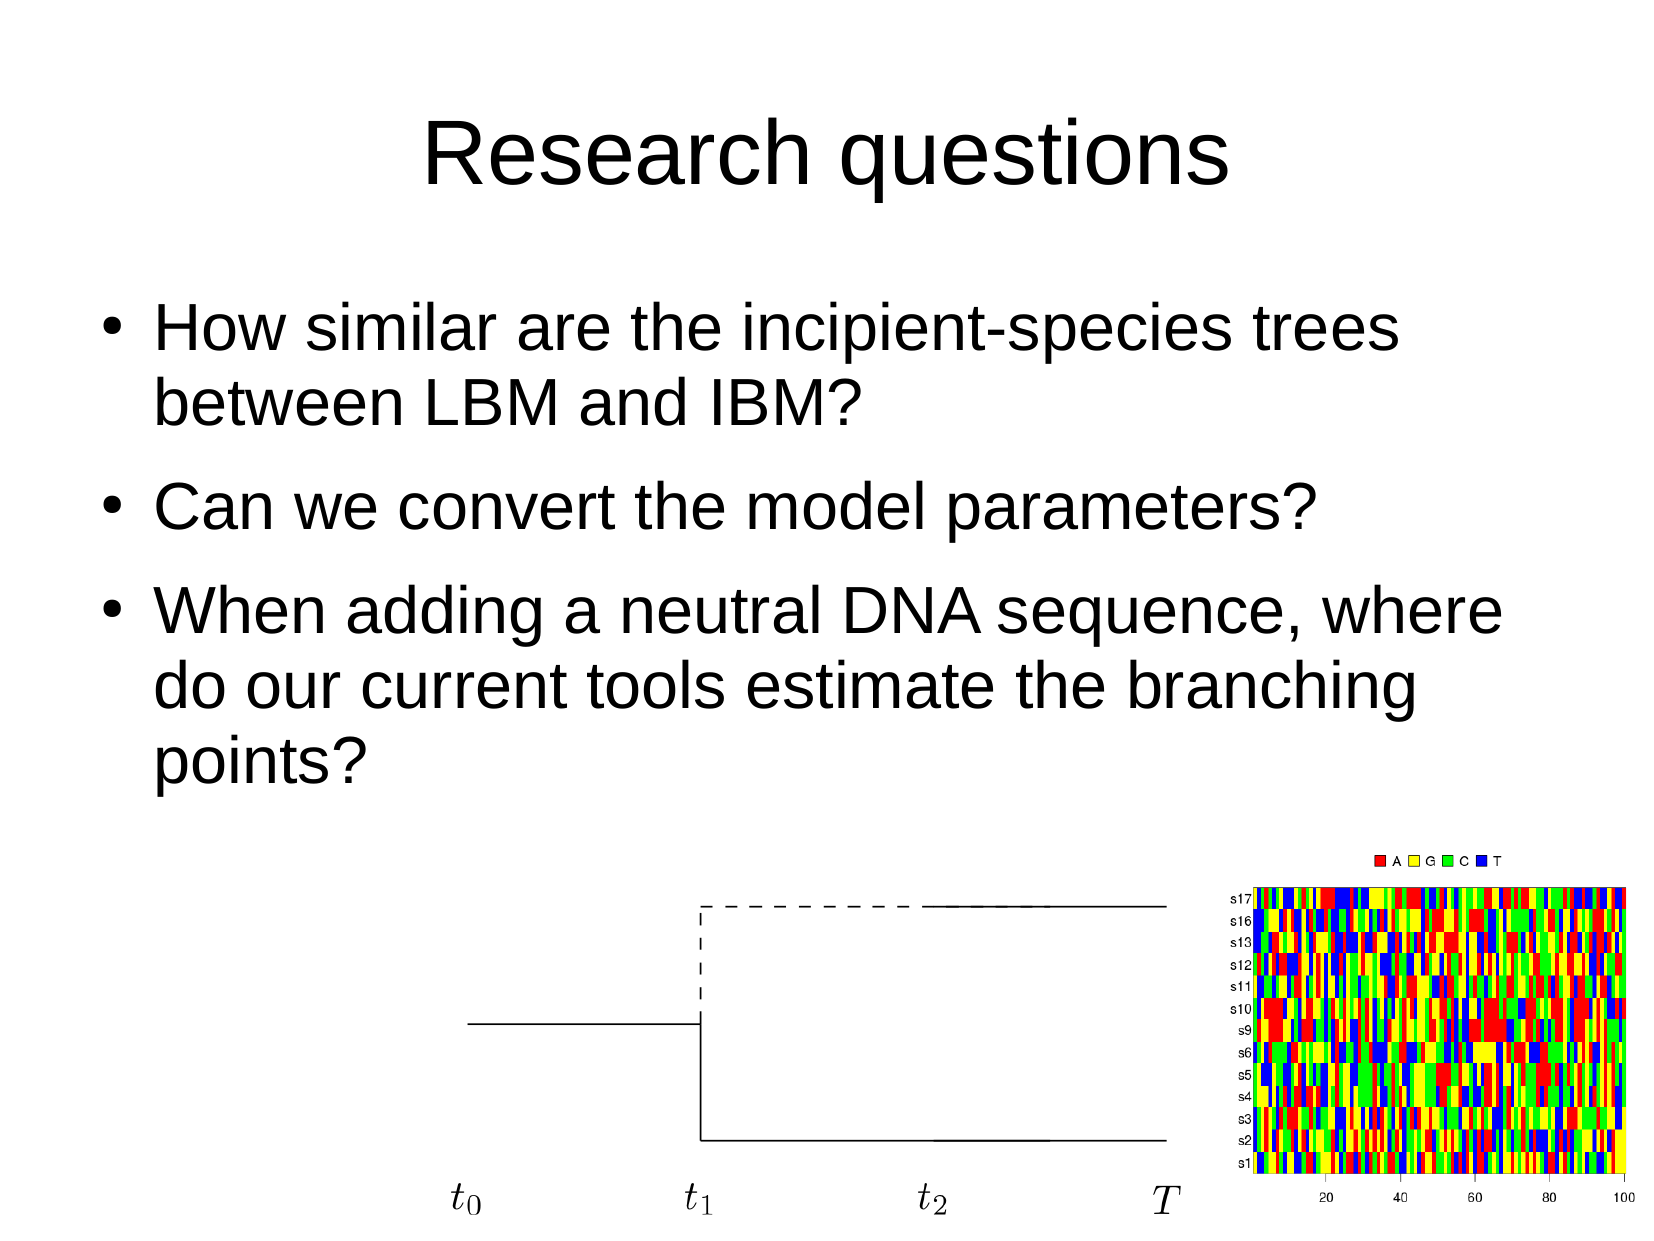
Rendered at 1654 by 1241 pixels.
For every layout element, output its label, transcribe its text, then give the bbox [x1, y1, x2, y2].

list How similar are the incipient-species trees between LBM and IBM? Can we convert the model parameters? When adding a neutral DNA sequence, where do our current tools estimate the branching points? [82, 290, 1571, 1010]
picture [1230, 855, 1635, 1202]
title Research questions [82, 49, 1571, 257]
picture [450, 905, 1181, 1216]
